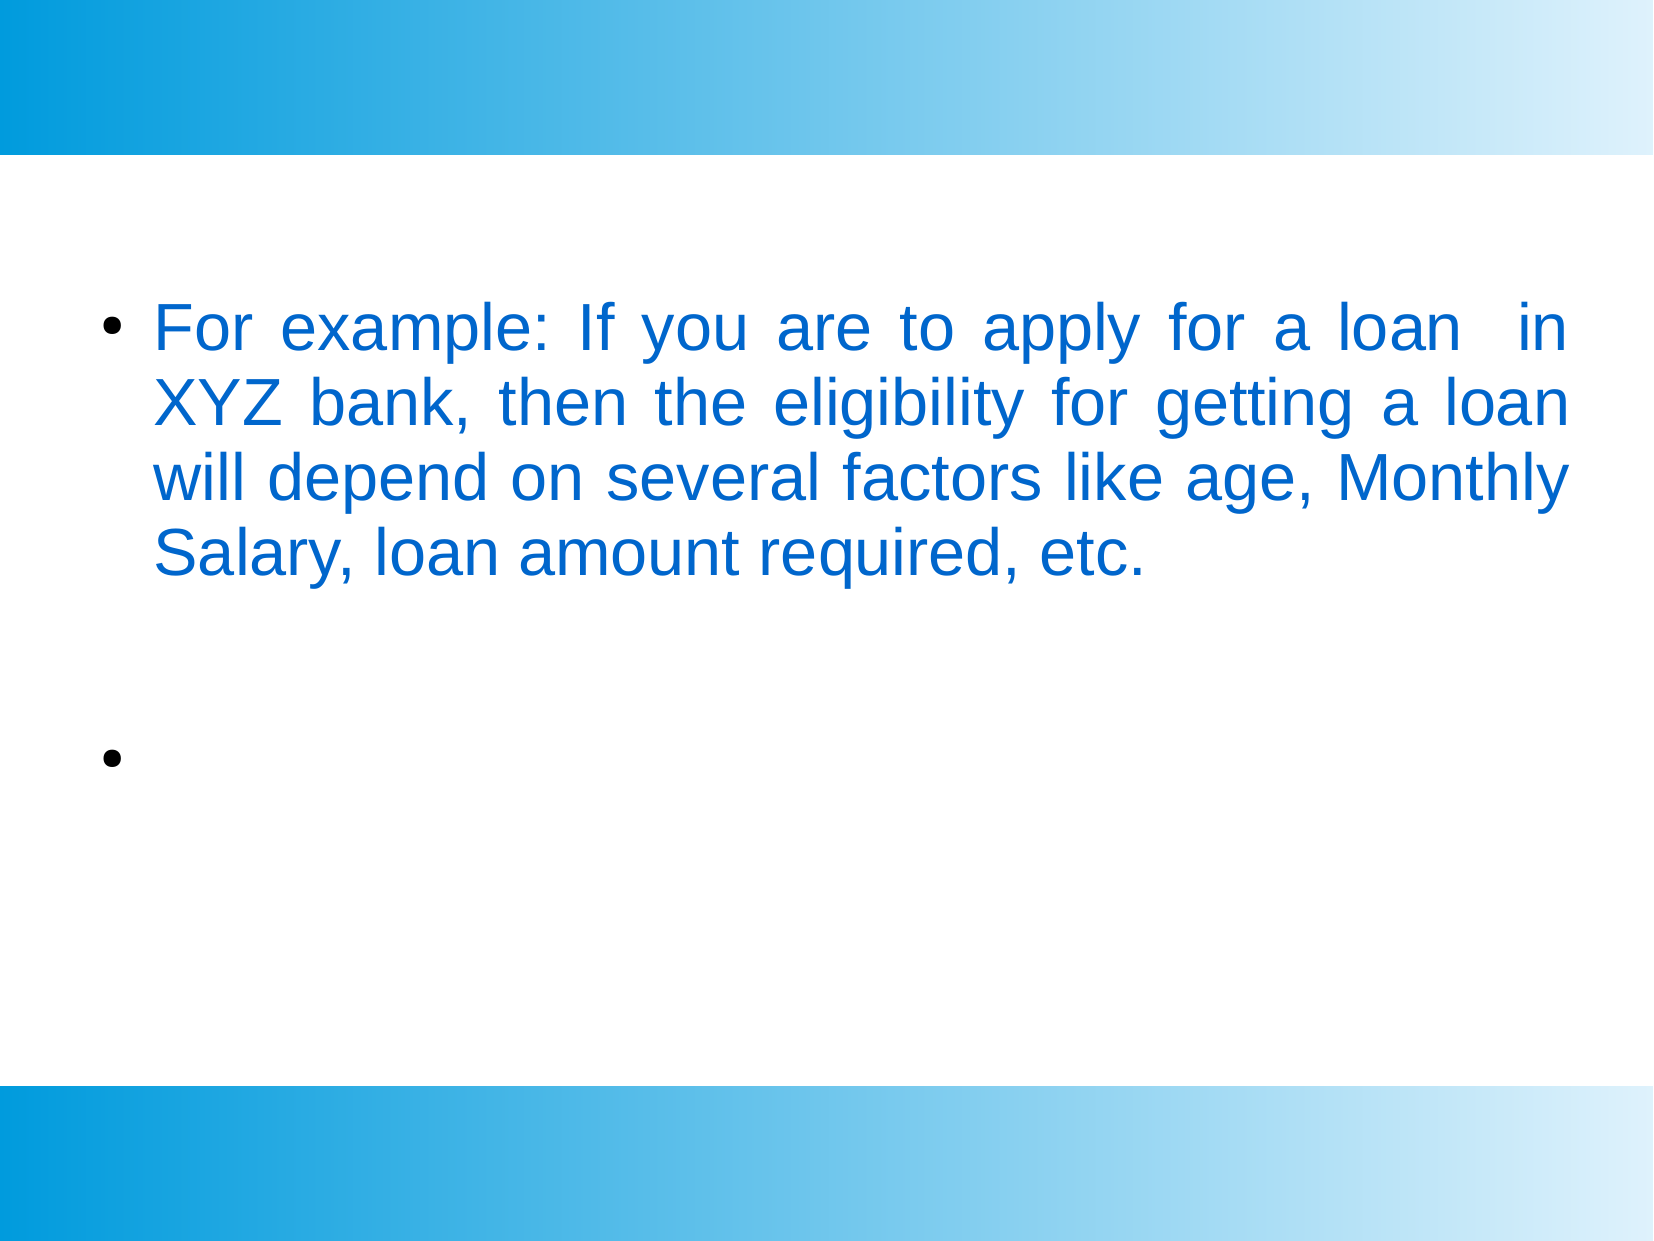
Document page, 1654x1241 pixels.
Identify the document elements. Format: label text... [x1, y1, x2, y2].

list For example: If you are to apply for a loan in XYZ bank, then the eligibility for getting a loan will depend on several factors like age, Monthly Salary, loan amount required, etc. [82, 290, 1571, 1010]
